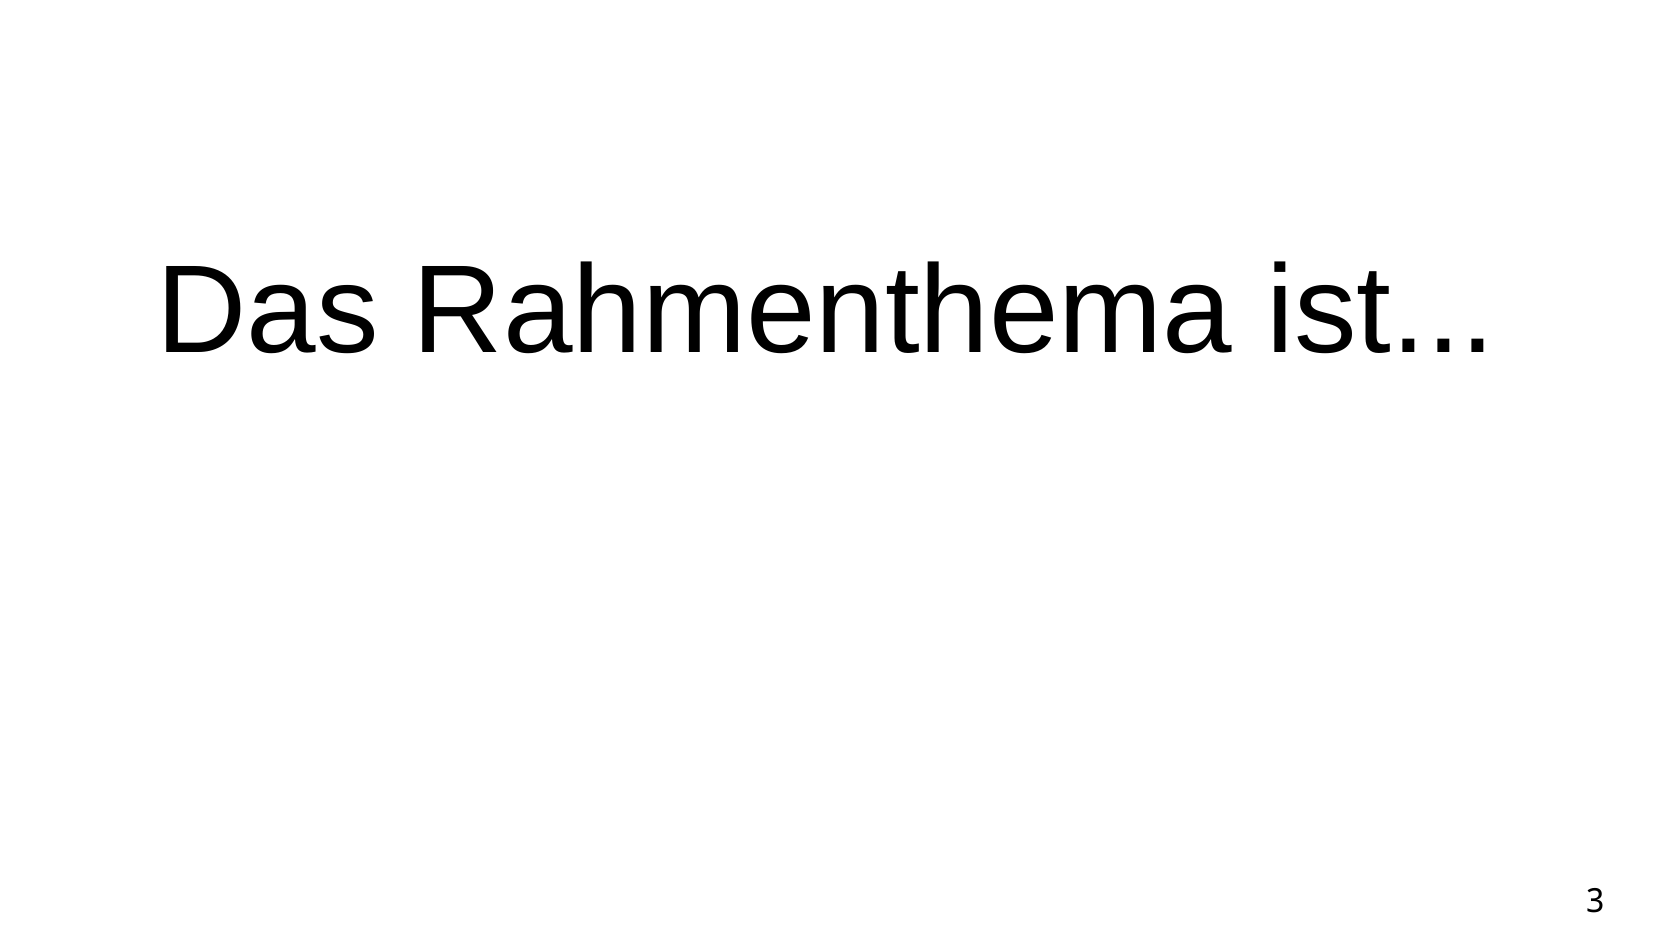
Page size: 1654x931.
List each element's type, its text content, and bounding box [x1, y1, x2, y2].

title Das Rahmenthema ist... [82, 169, 1571, 450]
